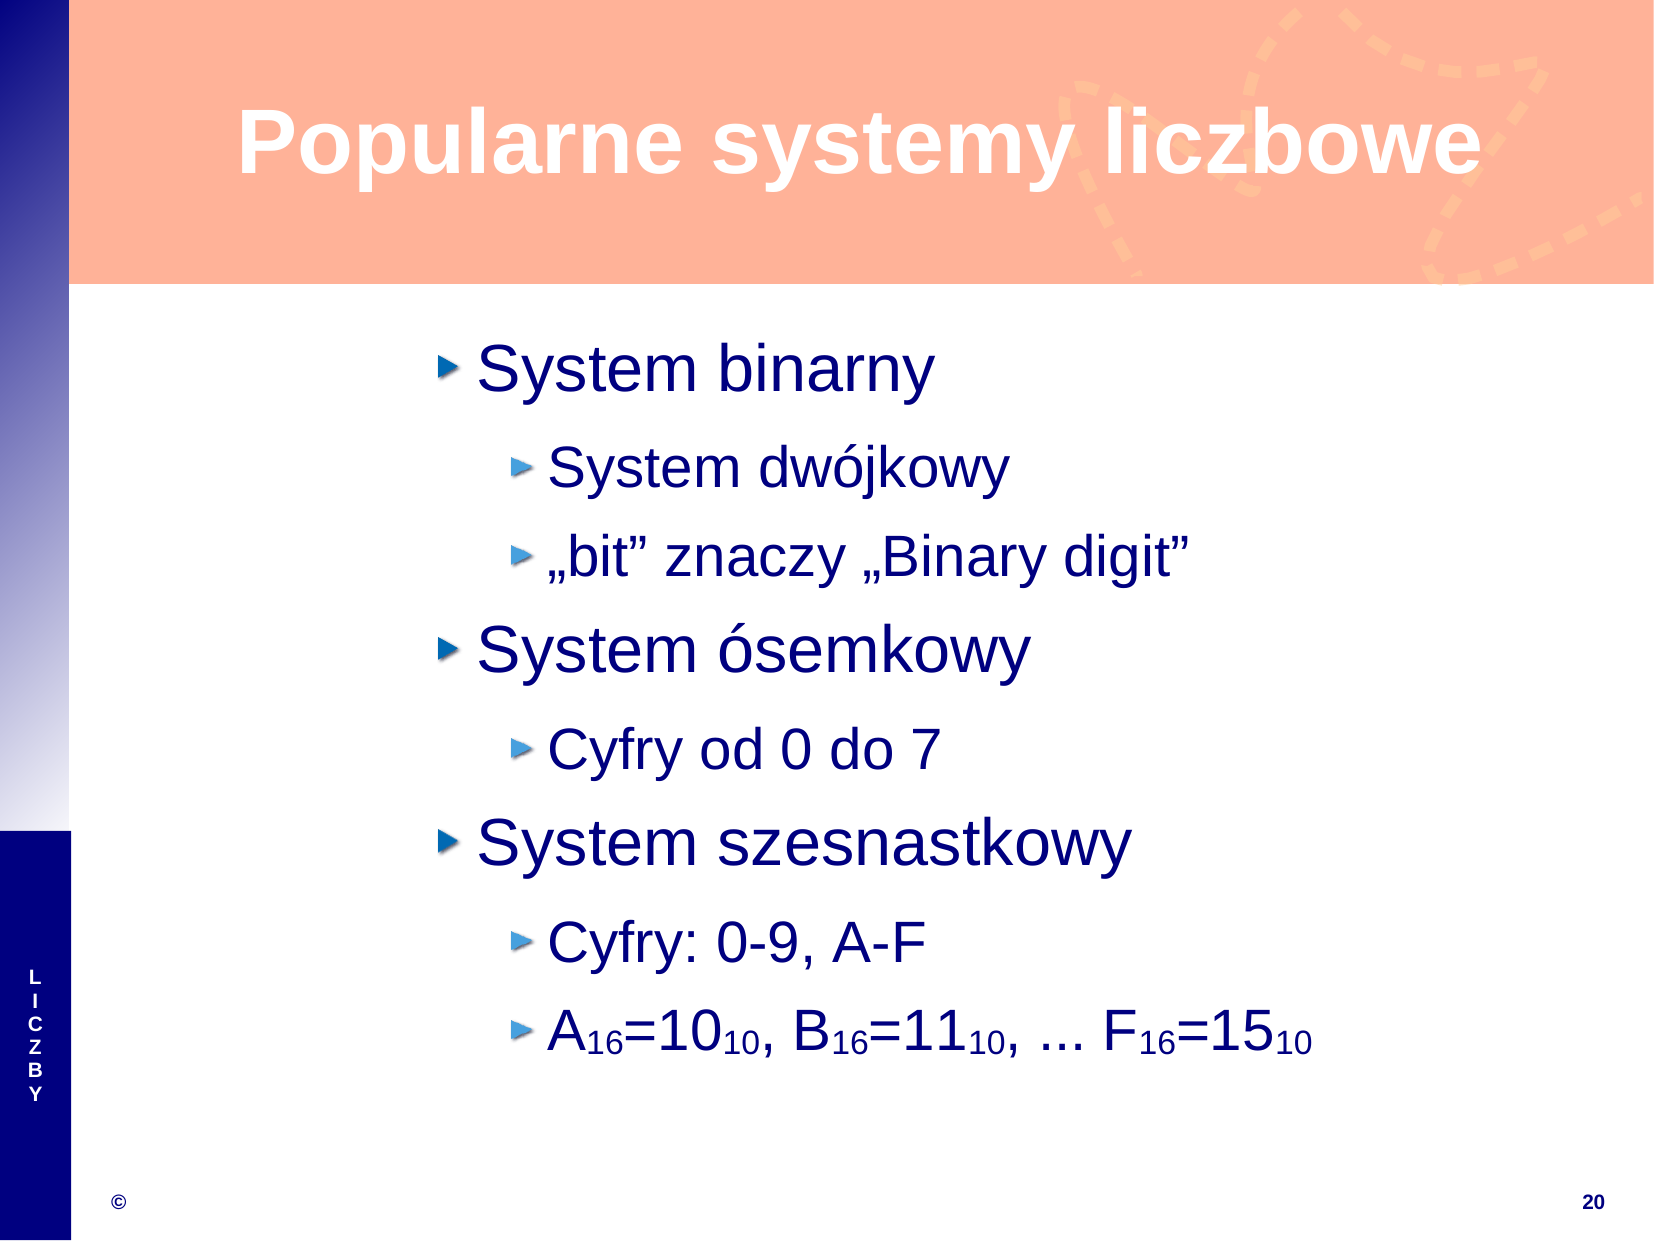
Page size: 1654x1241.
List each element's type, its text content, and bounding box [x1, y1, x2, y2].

list System binarny System dwójkowy „bit” znaczy „Binary digit” System ósemkowy Cyfry od 0 do 7 System szesnastkowy Cyfry: 0-9, A-F A16=1010, B16=1110, ... F16=1510 [405, 330, 1370, 1171]
text_box L I C Z B Y [0, 830, 71, 1241]
title Popularne systemy liczbowe [106, 37, 1617, 246]
